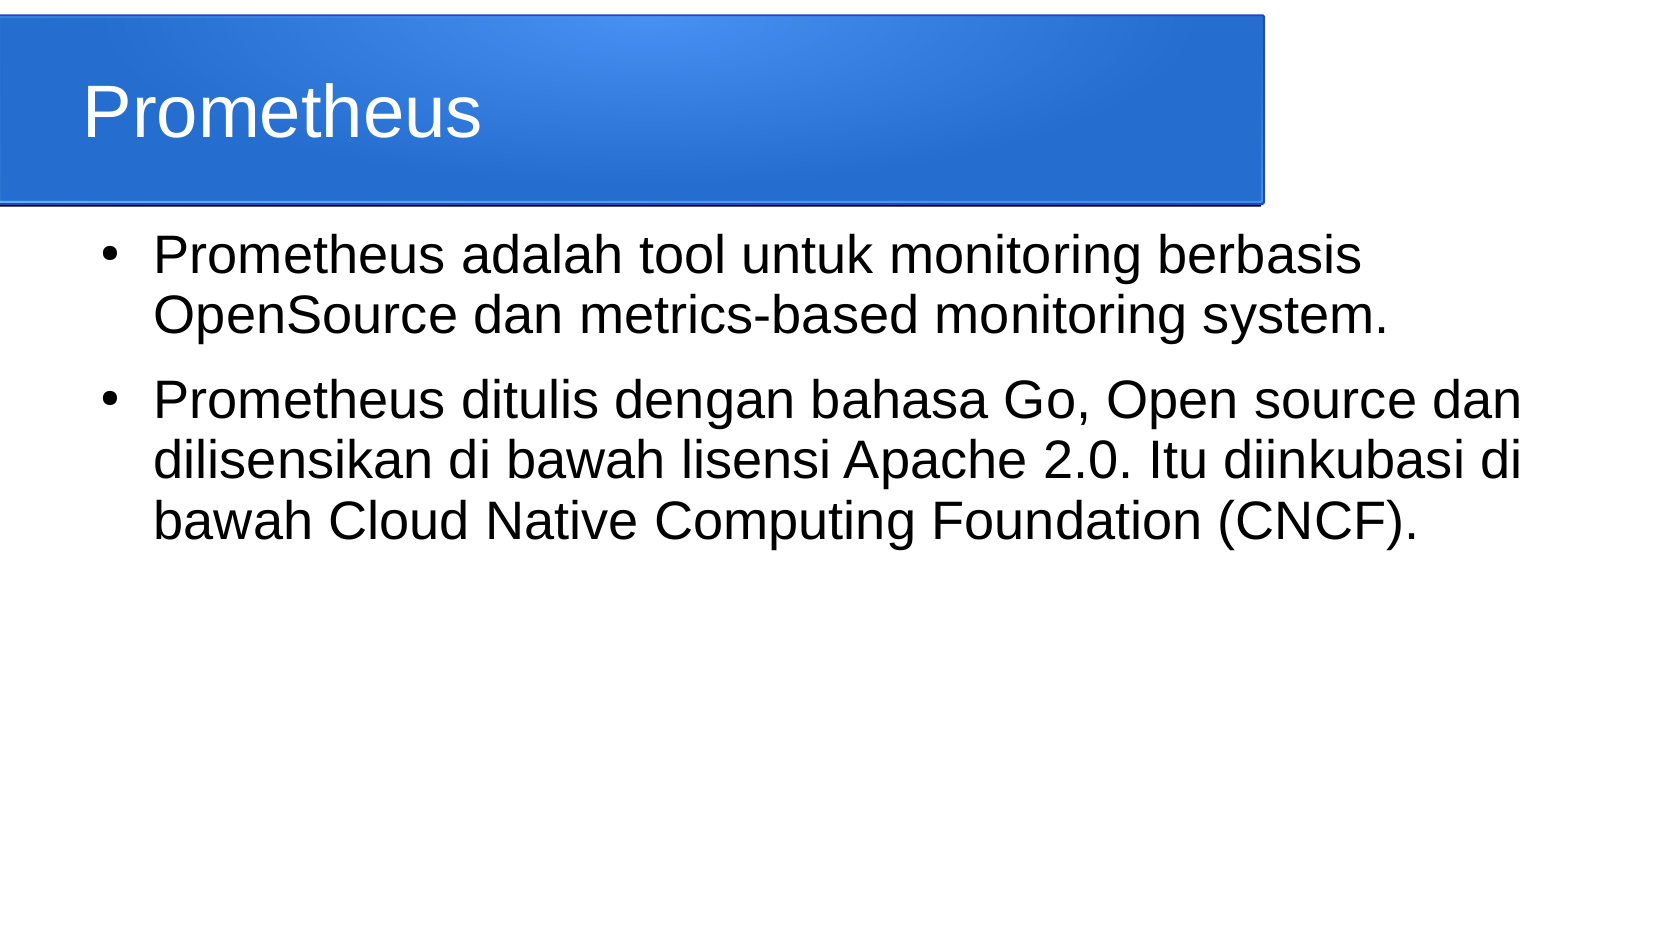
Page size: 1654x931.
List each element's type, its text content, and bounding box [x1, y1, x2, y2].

list Prometheus adalah tool untuk monitoring berbasis OpenSource dan metrics-based monitoring system. Prometheus ditulis dengan bahasa Go, Open source dan dilisensikan di bawah lisensi Apache 2.0. Itu diinkubasi di bawah Cloud Native Computing Foundation (CNCF). [82, 224, 1571, 764]
title Prometheus [82, 35, 1235, 189]
